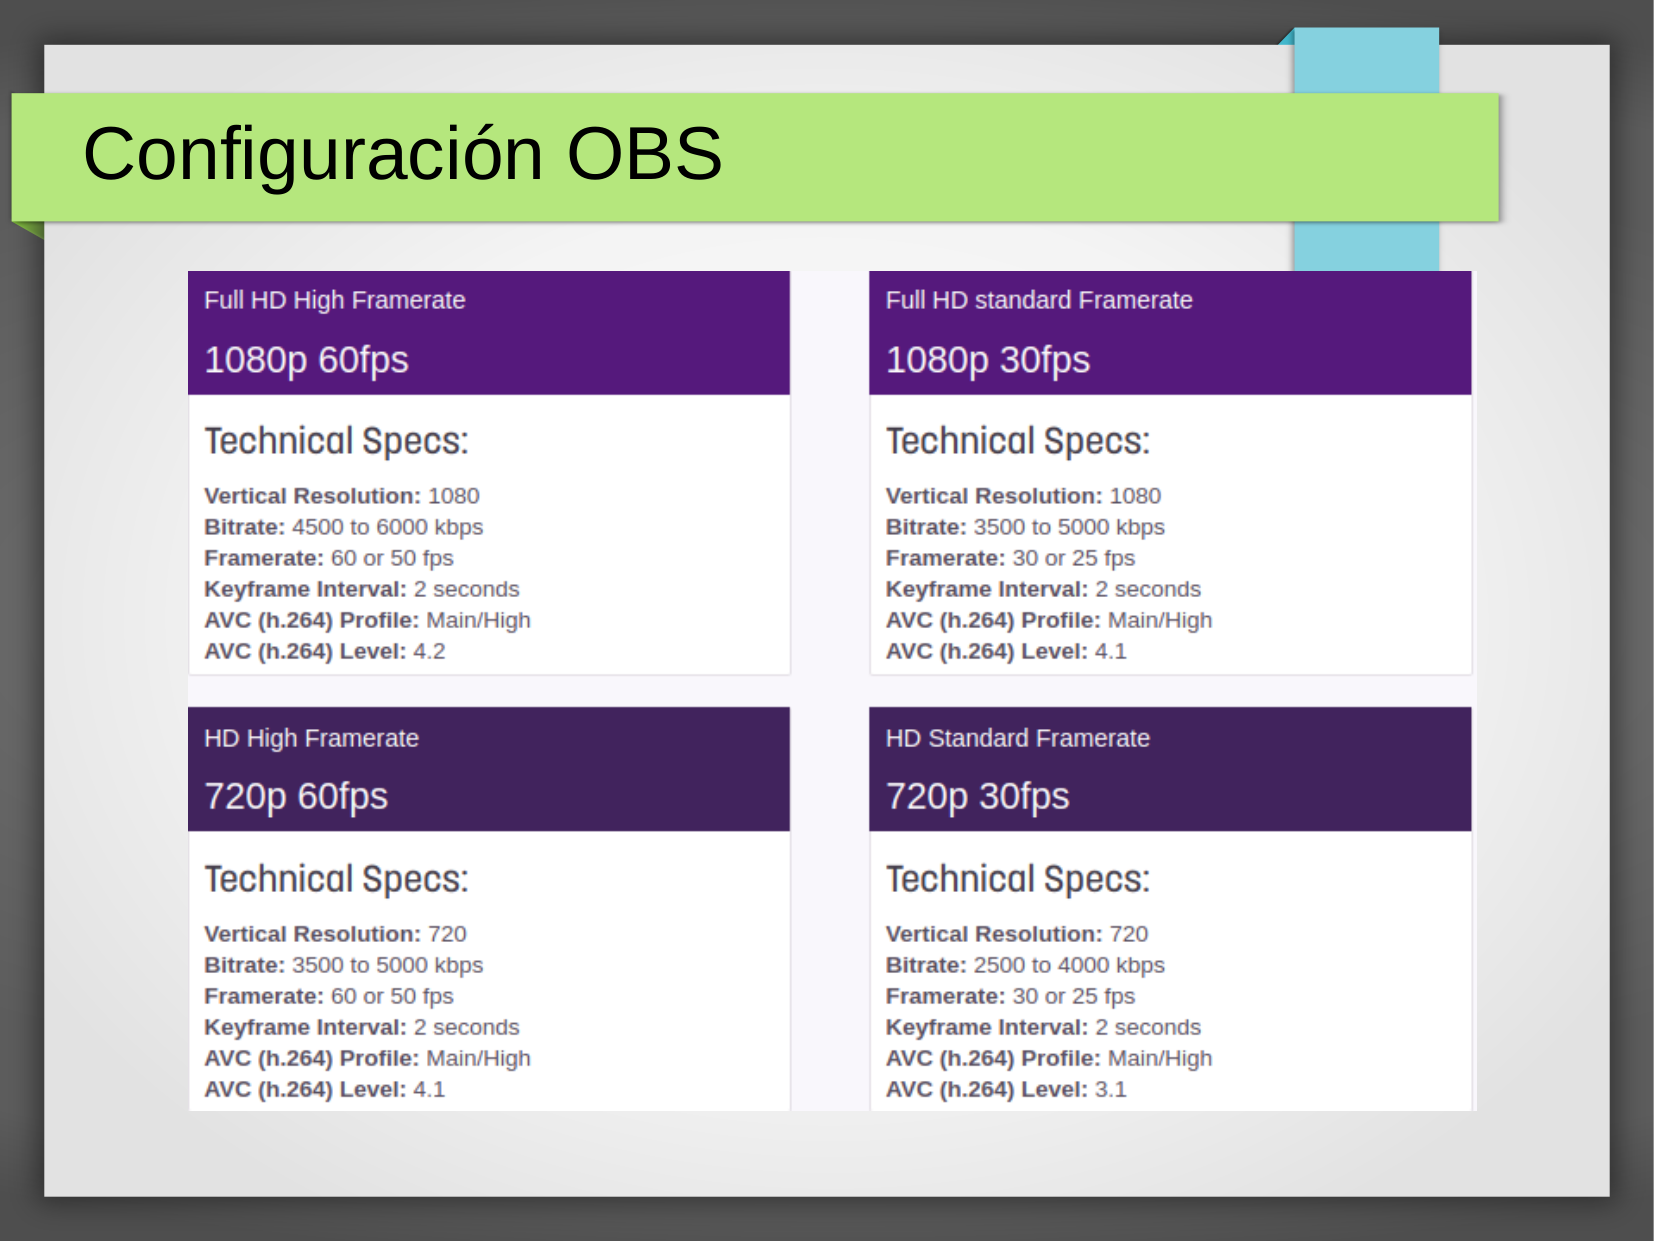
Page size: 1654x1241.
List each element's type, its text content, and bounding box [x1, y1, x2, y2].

picture [0, 0, 1654, 1241]
title Configuración OBS [82, 94, 1264, 213]
